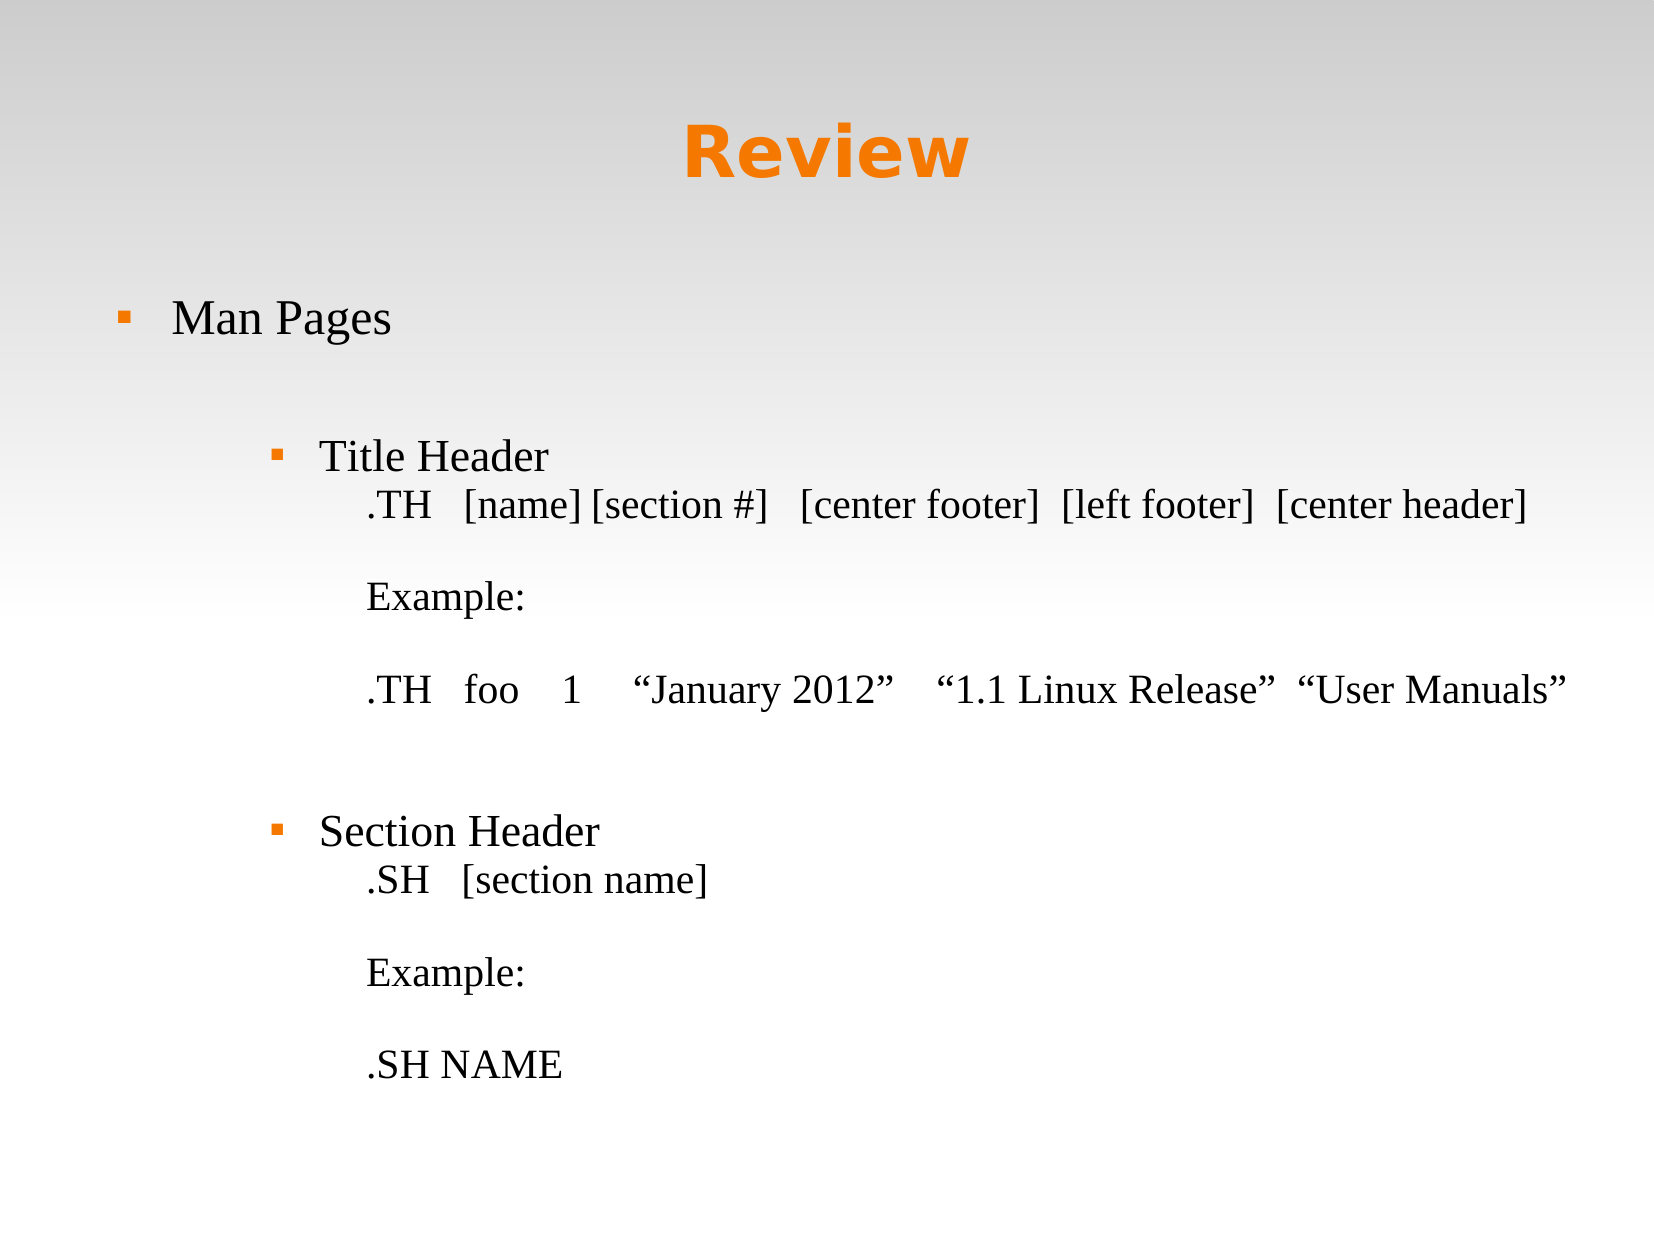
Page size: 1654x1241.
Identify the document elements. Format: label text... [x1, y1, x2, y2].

title Review [82, 49, 1571, 257]
list Man Pages Title Header .TH [name] [section #] [center footer] [left footer] [center header] Example: .TH foo 1 “January 2012” “1.1 Linux Release” “User Manuals” Section Header .SH [section name] Example: .SH NAME [82, 290, 1571, 1155]
